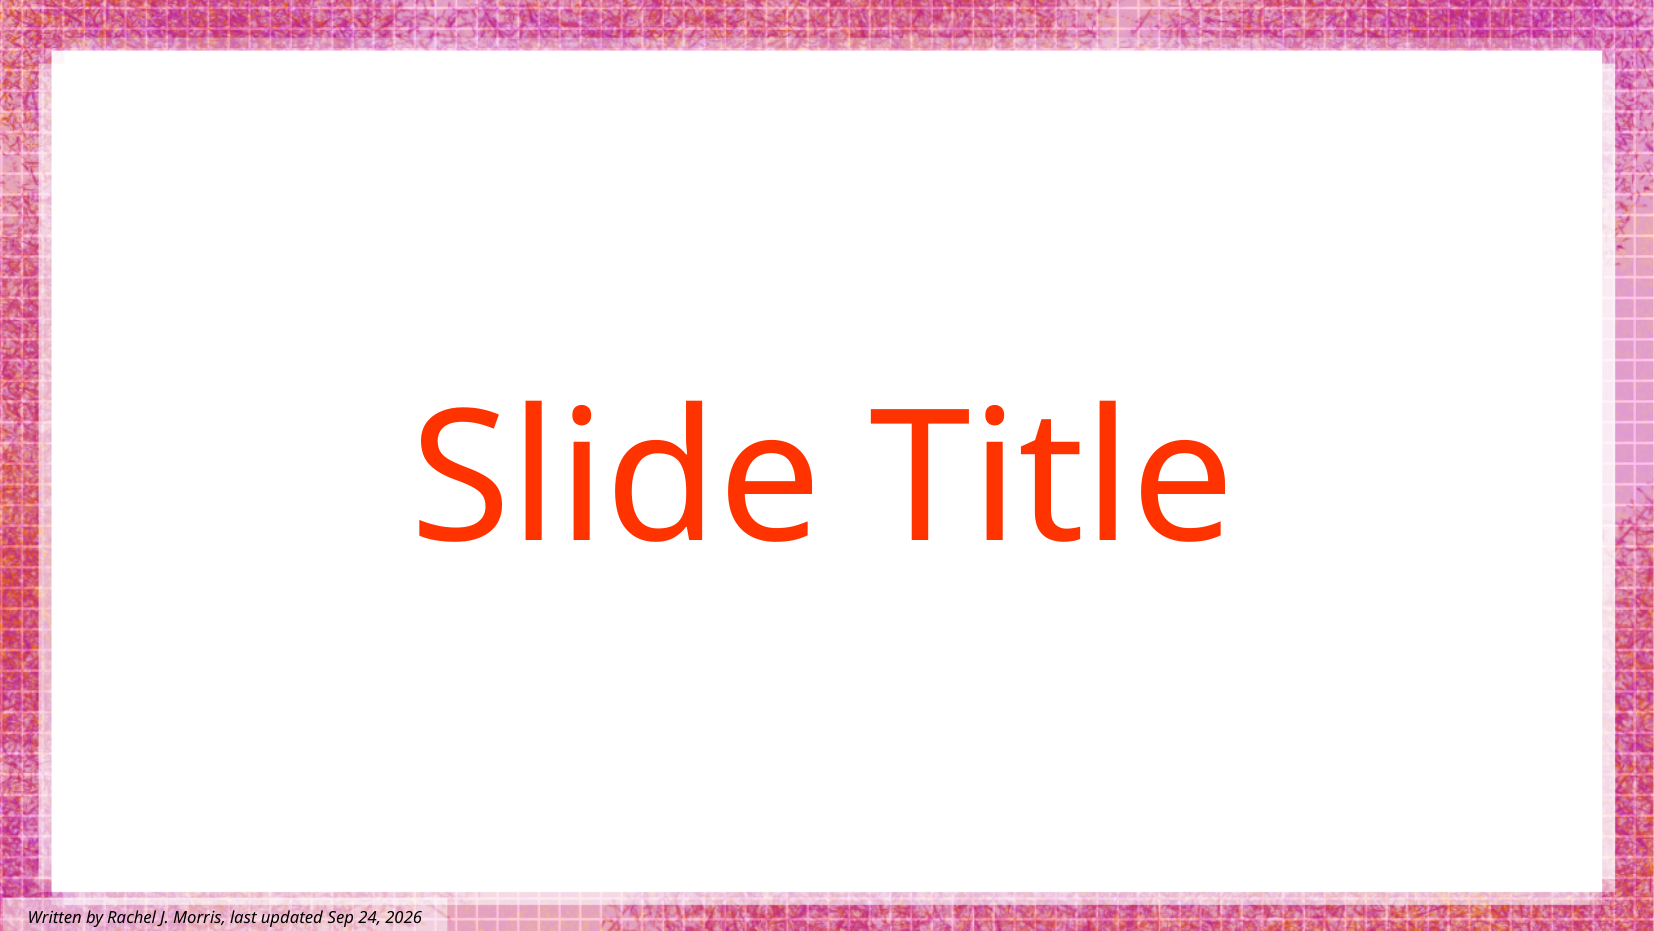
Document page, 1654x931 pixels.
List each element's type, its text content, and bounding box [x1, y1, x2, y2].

title Slide Title [64, 60, 1582, 879]
text_box Written by Rachel J. Morris, last updated Mar 23, 2017 [2, 900, 448, 931]
picture [0, 0, 1654, 931]
